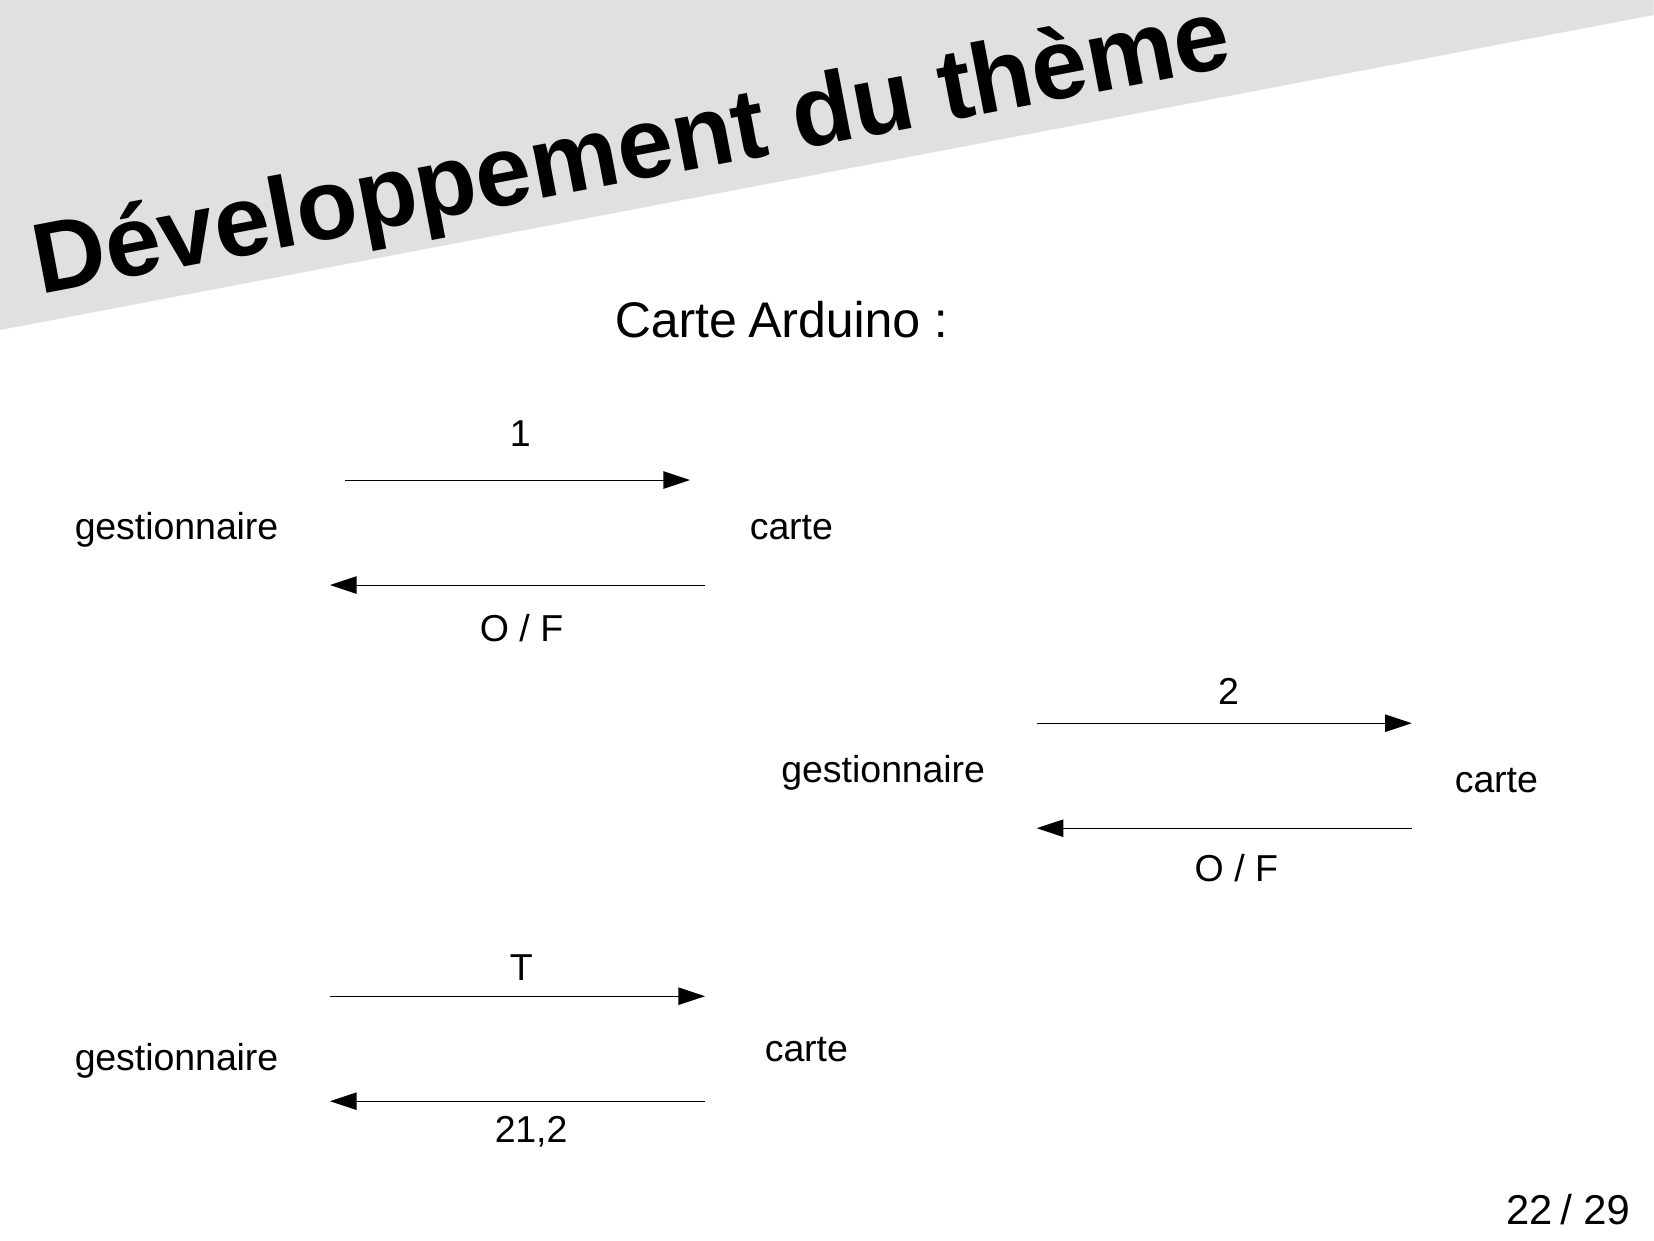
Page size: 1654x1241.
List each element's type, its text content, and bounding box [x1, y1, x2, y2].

text_box carte [1440, 751, 1654, 808]
text_box gestionnaire [60, 498, 436, 556]
text_box carte [735, 498, 1171, 556]
text_box O / F [465, 600, 601, 714]
text_box carte [750, 1020, 1186, 1077]
text_box gestionnaire [766, 741, 1142, 799]
text_box 1 [495, 405, 586, 462]
text_box 21,2 [480, 1101, 631, 1201]
text_box O / F [1179, 840, 1315, 897]
text_box gestionnaire [60, 1029, 436, 1087]
title Développement du thème [14, 0, 1516, 362]
text_box Carte Arduino : [600, 285, 1576, 356]
text_box T [495, 939, 586, 997]
text_box 2 [1203, 663, 1324, 721]
